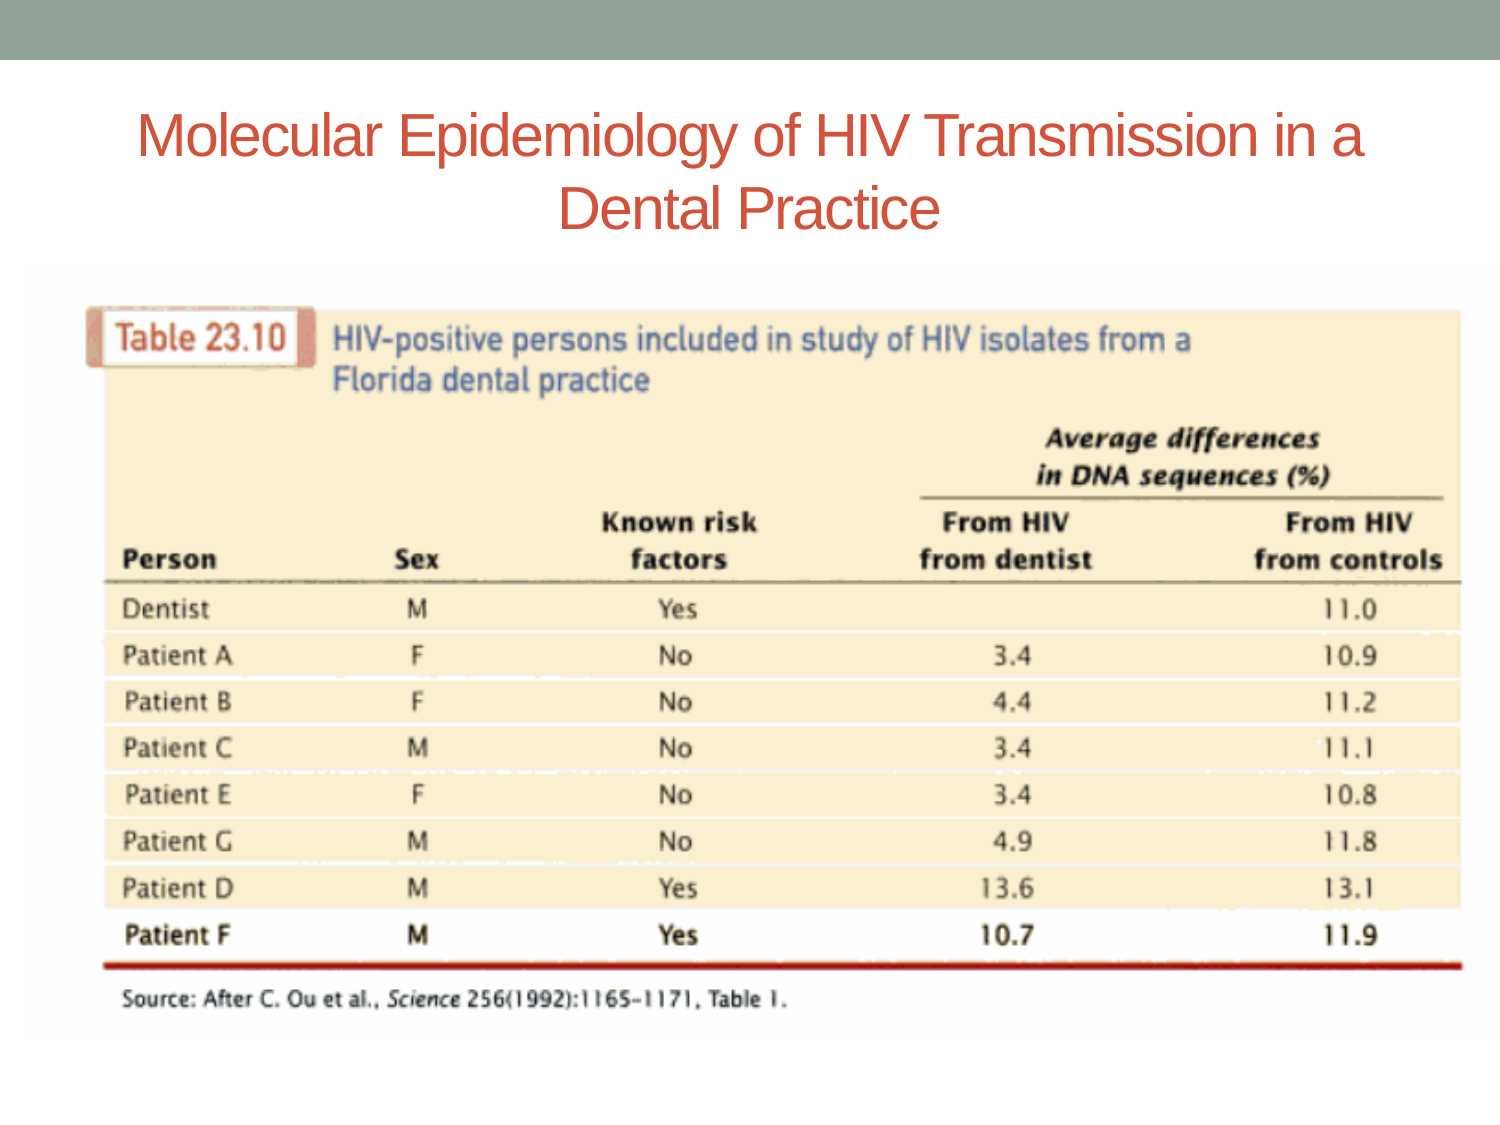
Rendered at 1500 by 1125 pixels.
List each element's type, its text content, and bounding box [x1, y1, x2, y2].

title Molecular Epidemiology of HIV Transmission in a Dental Practice [75, 87, 1425, 210]
picture [27, 210, 1500, 1096]
